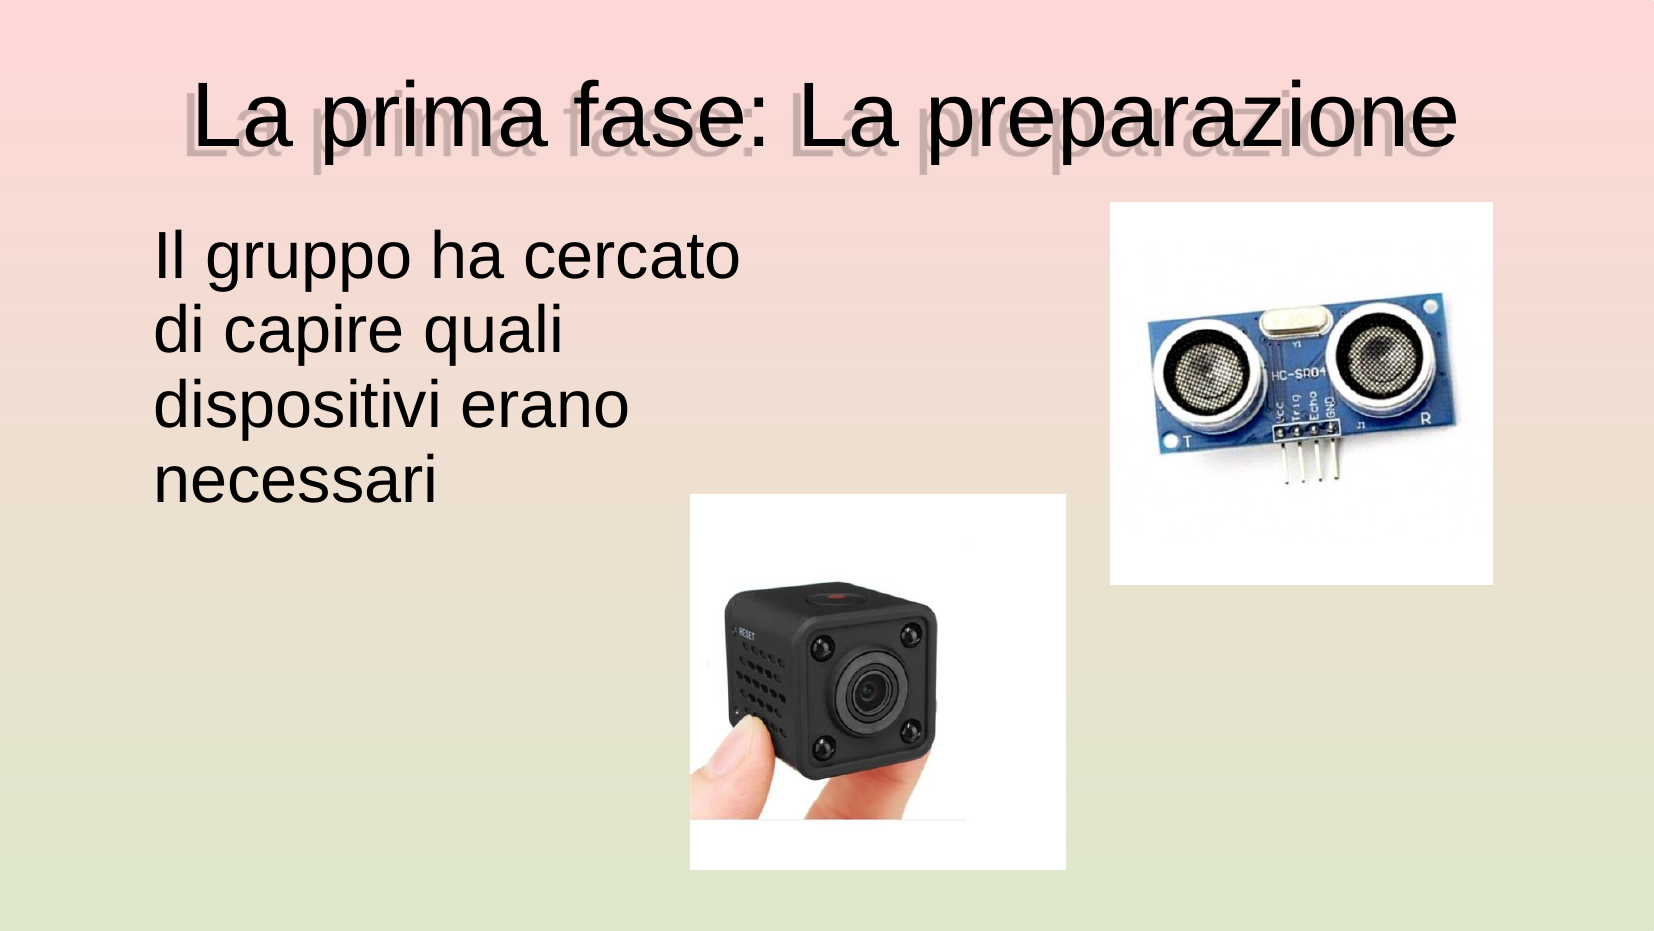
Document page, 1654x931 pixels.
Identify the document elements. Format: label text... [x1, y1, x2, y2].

picture [1110, 202, 1493, 586]
title La prima fase: La preparazione [82, 37, 1571, 193]
picture [690, 494, 1066, 871]
list Il gruppo ha cercato di capire quali dispositivi erano necessari [82, 217, 809, 758]
